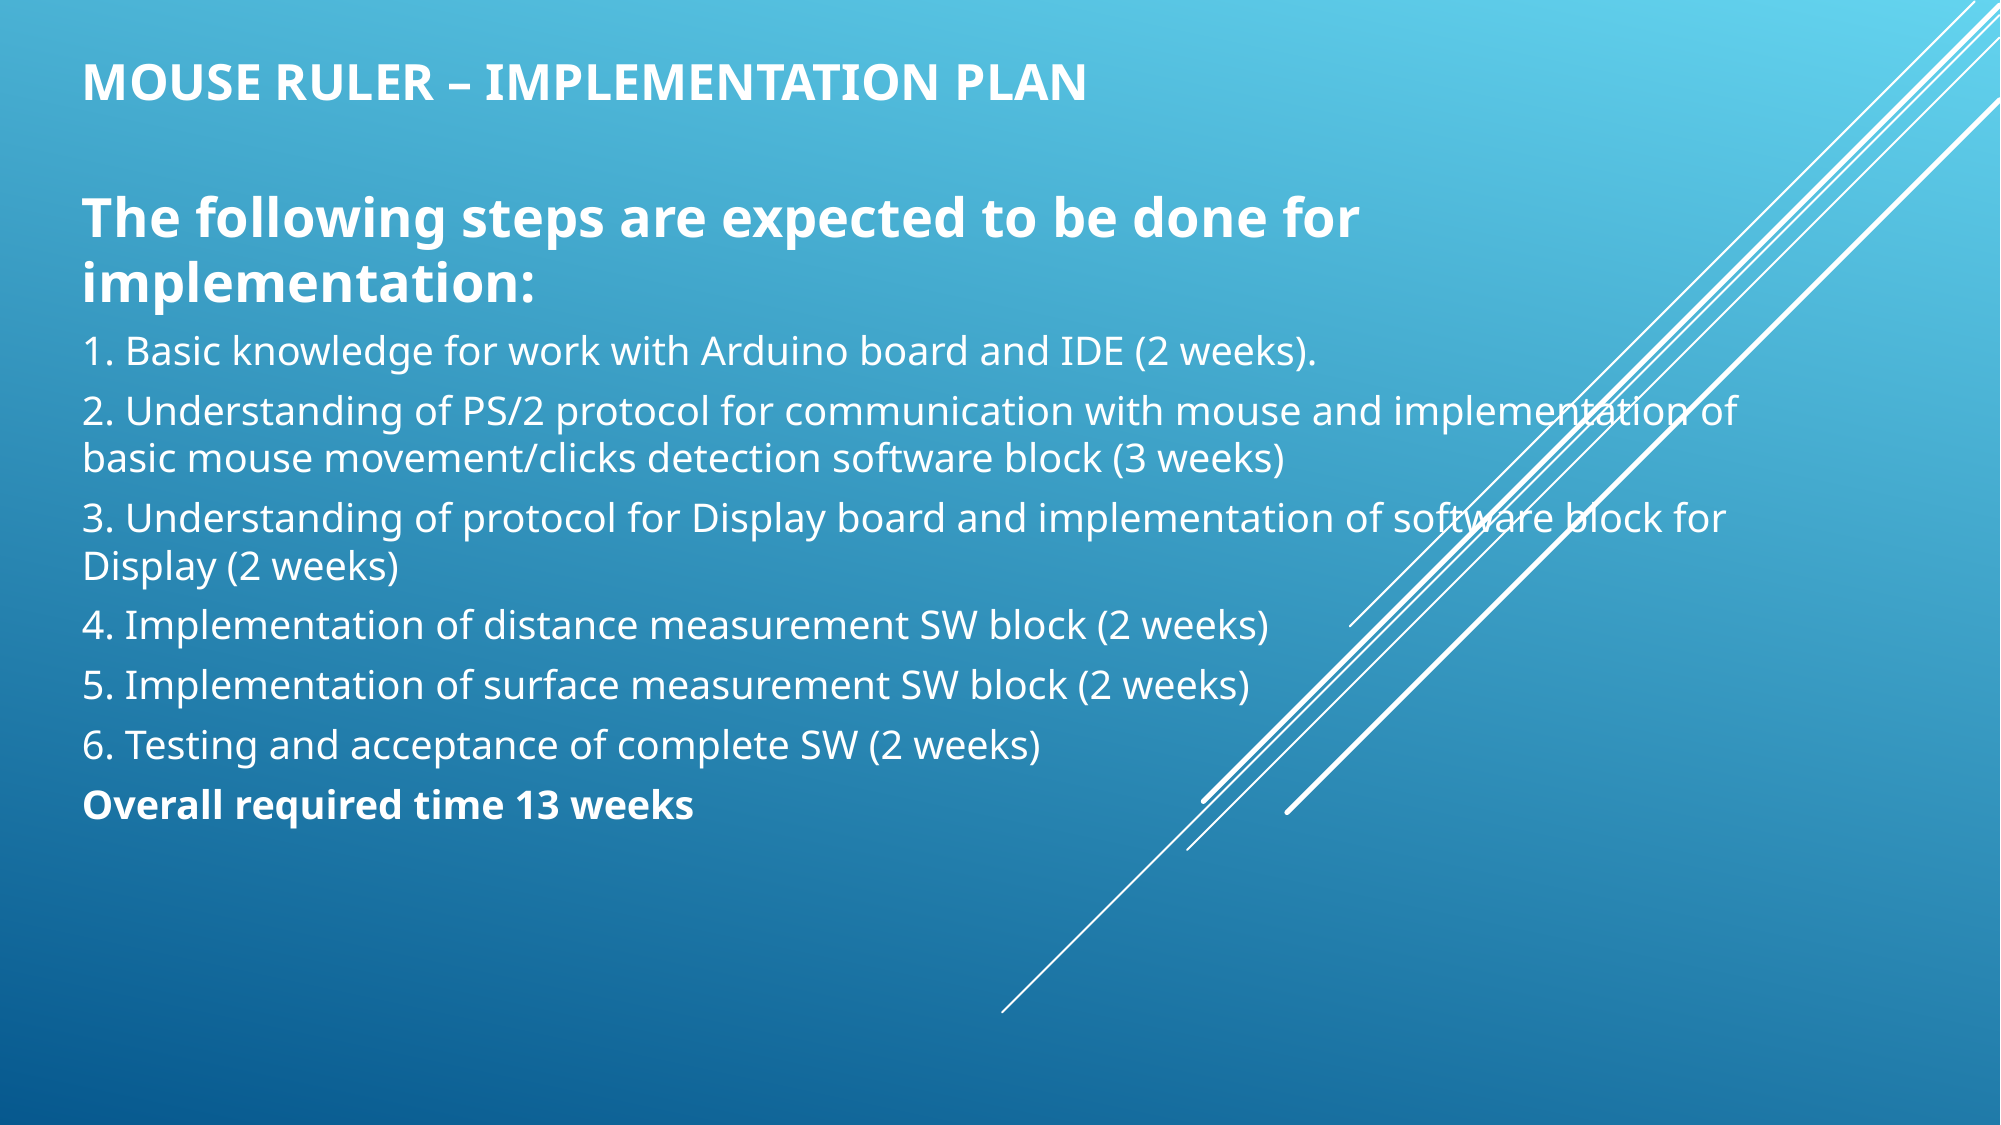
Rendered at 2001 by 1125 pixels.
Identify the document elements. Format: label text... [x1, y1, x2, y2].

subtitle The following steps are expected to be done for implementation: 1. Basic knowledge for work with Arduino board and IDE (2 weeks). 2. Understanding of PS/2 protocol for communication with mouse and implementation of basic mouse movement/clicks detection software block (3 weeks) 3. Understanding of protocol for Display board and implementation of software block for Display (2 weeks) 4. Implementation of distance measurement SW block (2 weeks) 5. Implementation of surface measurement SW block (2 weeks) 6. Testing and acceptance of complete SW (2 weeks) Overall required time 13 weeks [66, 175, 1846, 955]
title Mouse Ruler – implementation plan [66, 28, 1223, 119]
